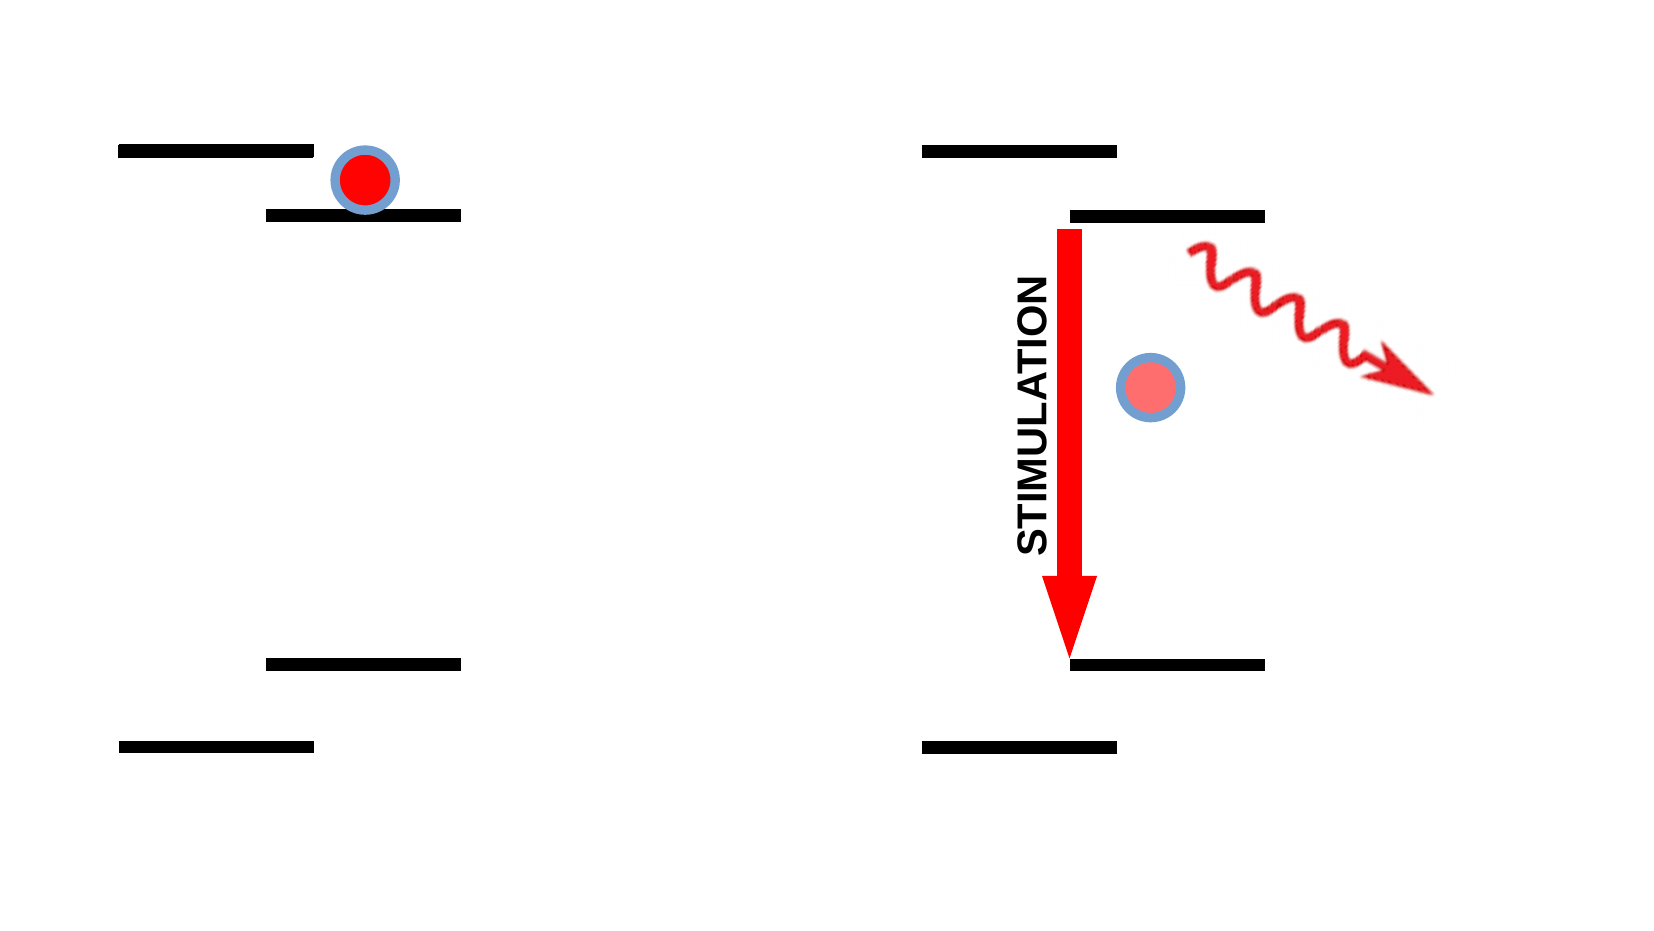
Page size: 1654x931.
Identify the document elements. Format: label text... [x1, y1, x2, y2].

picture [1156, 223, 1462, 432]
text_box [335, 150, 396, 211]
text_box [1120, 357, 1181, 418]
text_box STIMULATION [1001, 160, 1063, 671]
